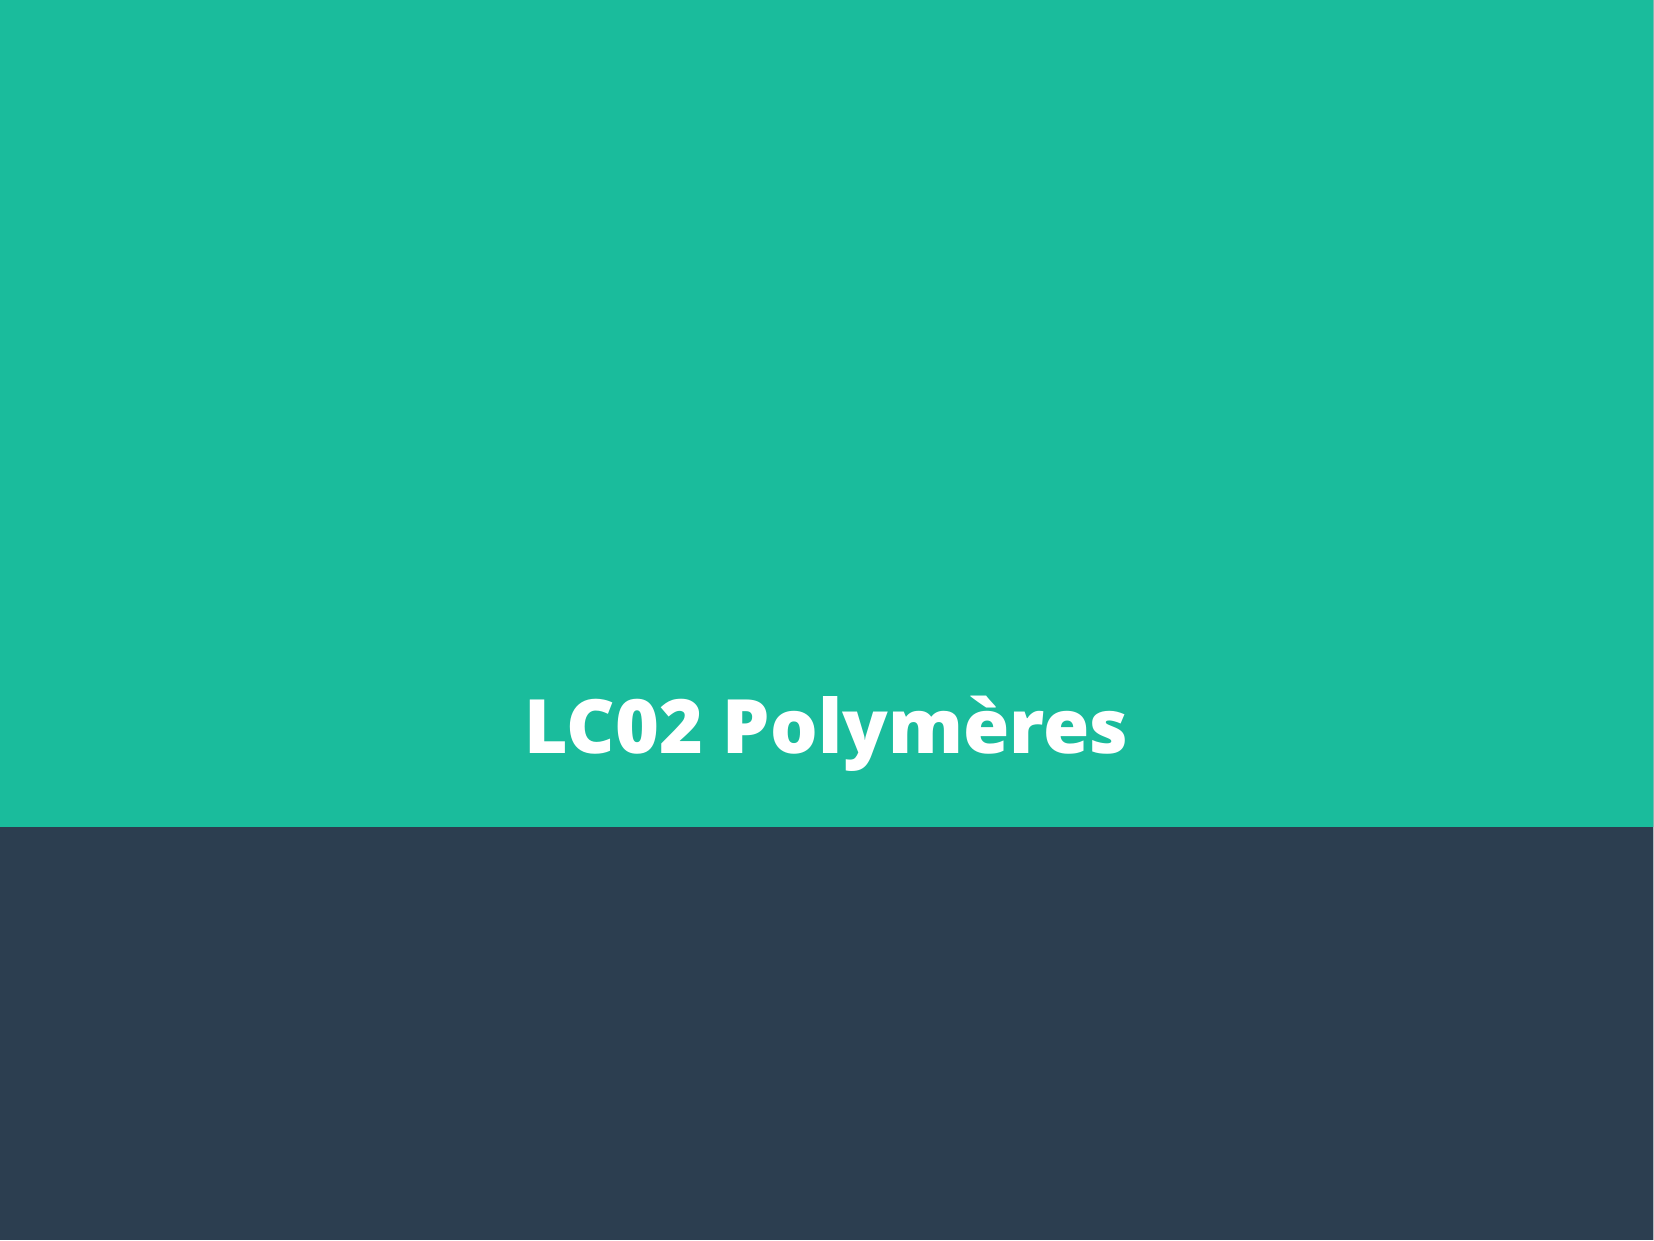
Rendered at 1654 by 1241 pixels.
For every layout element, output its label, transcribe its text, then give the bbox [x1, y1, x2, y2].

title LC02 Polymères [59, 620, 1595, 778]
